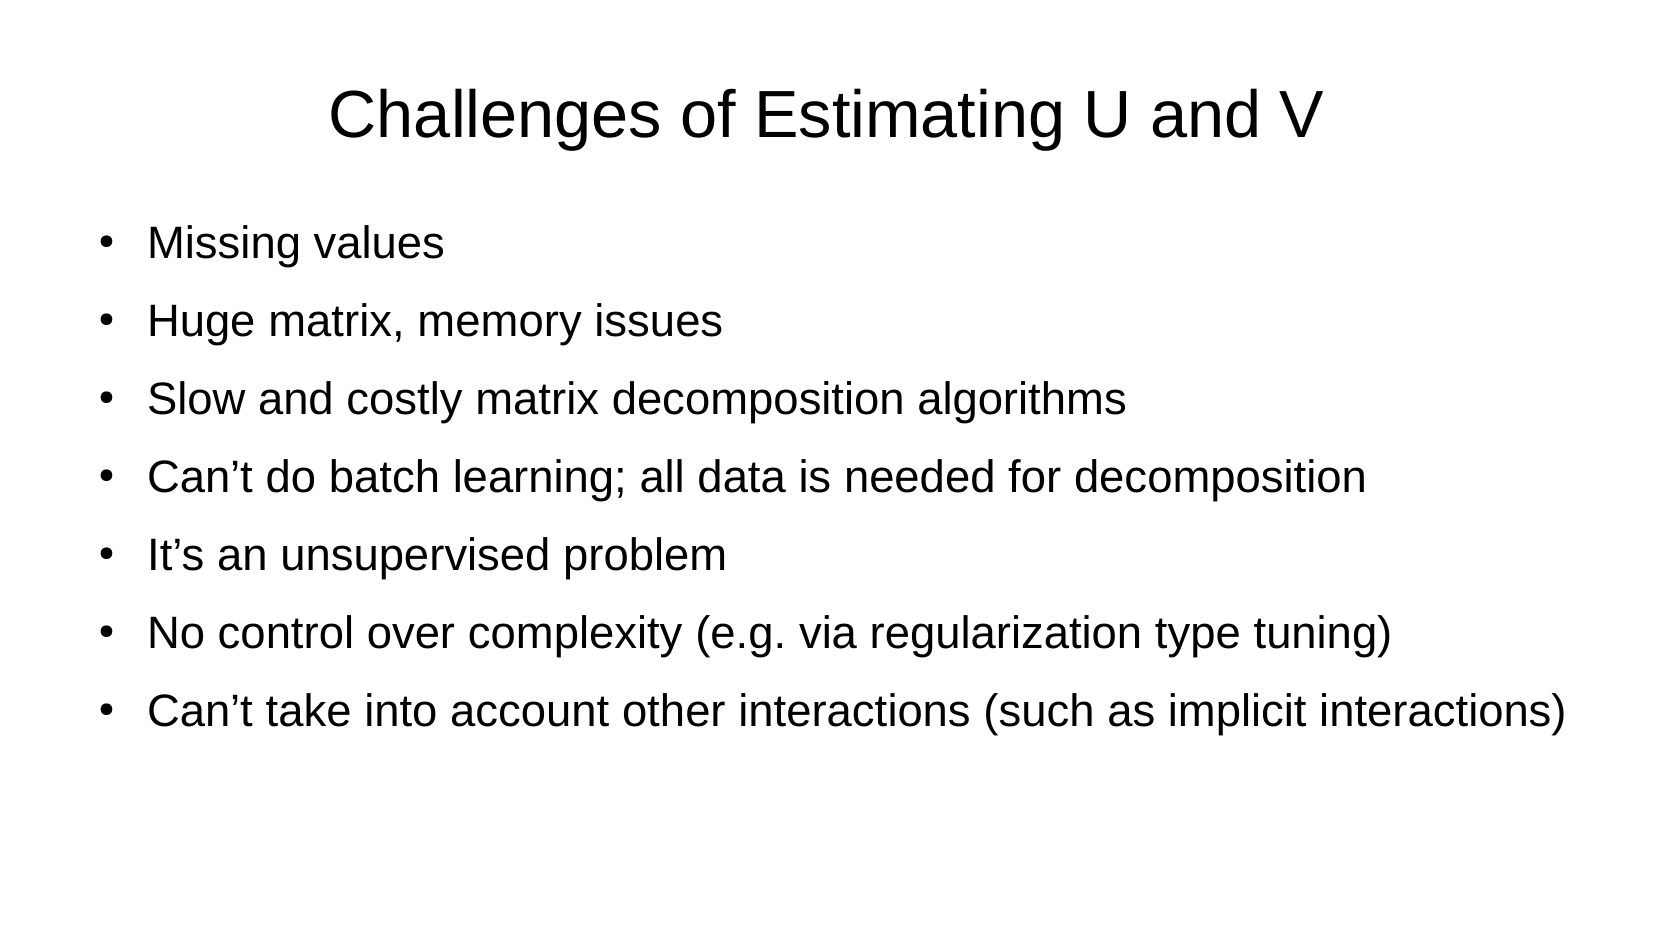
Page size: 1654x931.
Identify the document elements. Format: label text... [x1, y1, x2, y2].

title Challenges of Estimating U and V [82, 37, 1571, 193]
list Missing values Huge matrix, memory issues Slow and costly matrix decomposition algorithms Can’t do batch learning; all data is needed for decomposition It’s an unsupervised problem No control over complexity (e.g. via regularization type tuning) Can’t take into account other interactions (such as implicit interactions) [82, 217, 1571, 758]
